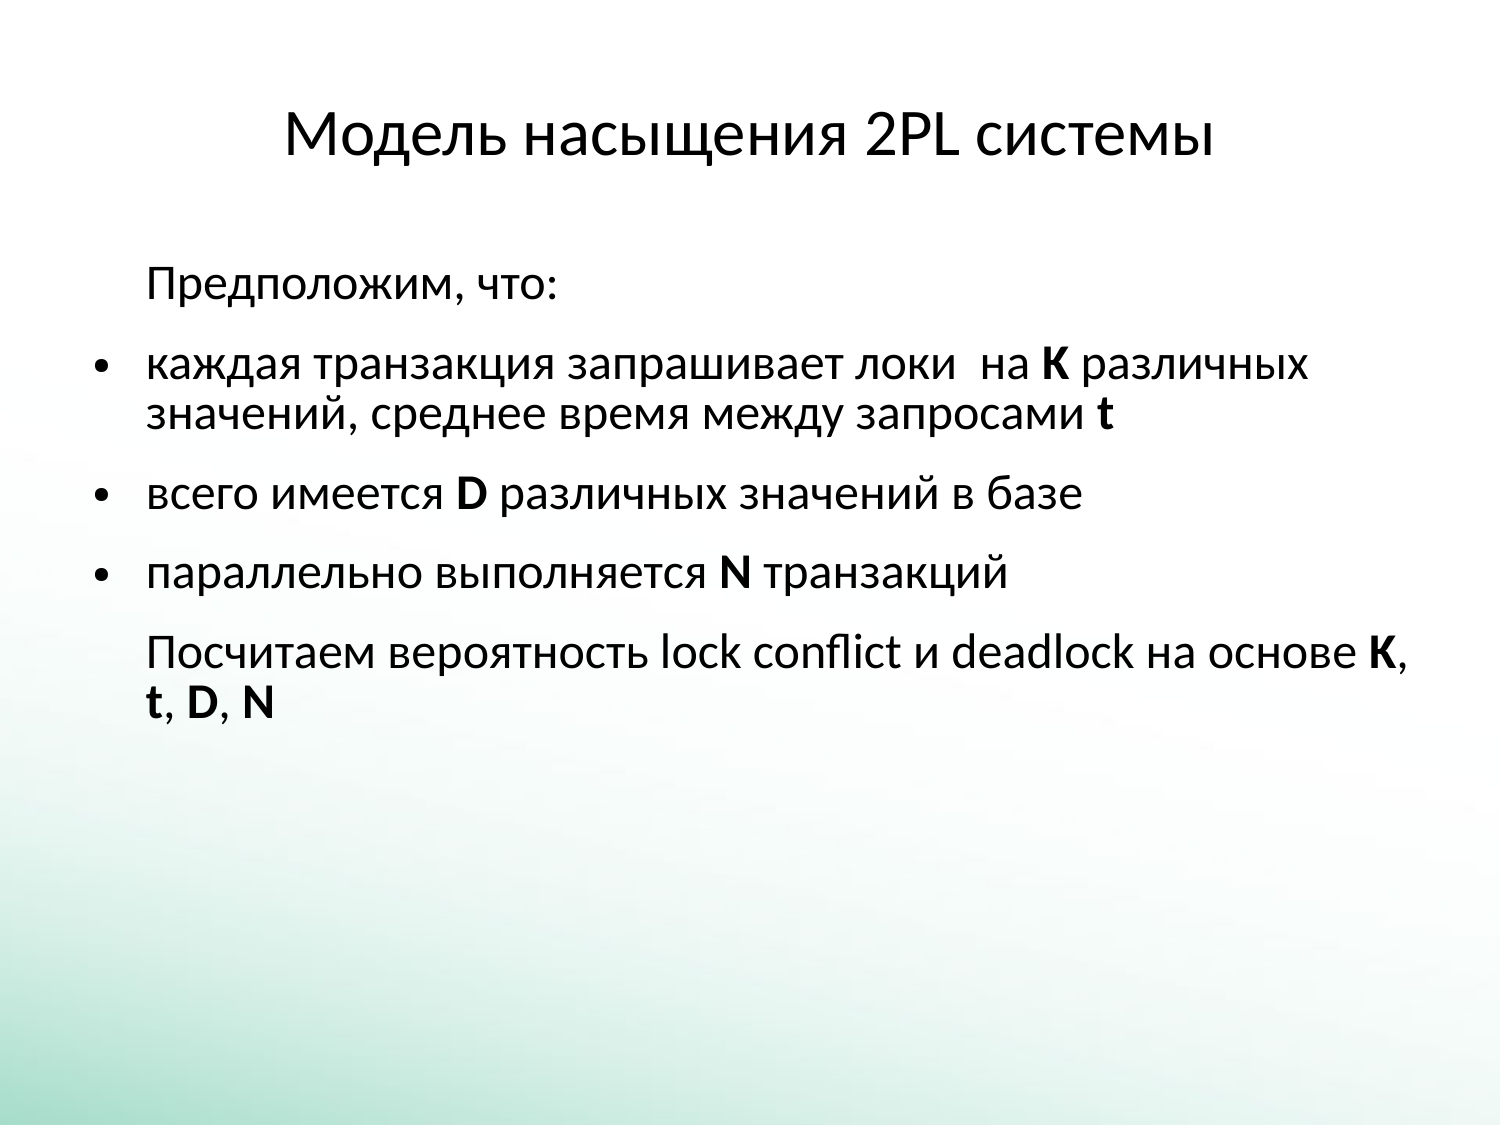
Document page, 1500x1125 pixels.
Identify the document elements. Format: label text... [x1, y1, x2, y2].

list Предположим, что: каждая транзакция запрашивает локи на K различных значений, среднее время между запросами t всего имеется D различных значений в базе параллельно выполняется N транзакций Посчитаем вероятность lock conflict и deadlock на основе K, t, D, N [75, 262, 1425, 1005]
picture [0, 0, 1500, 1125]
title Модель насыщения 2PL системы [75, 45, 1425, 233]
